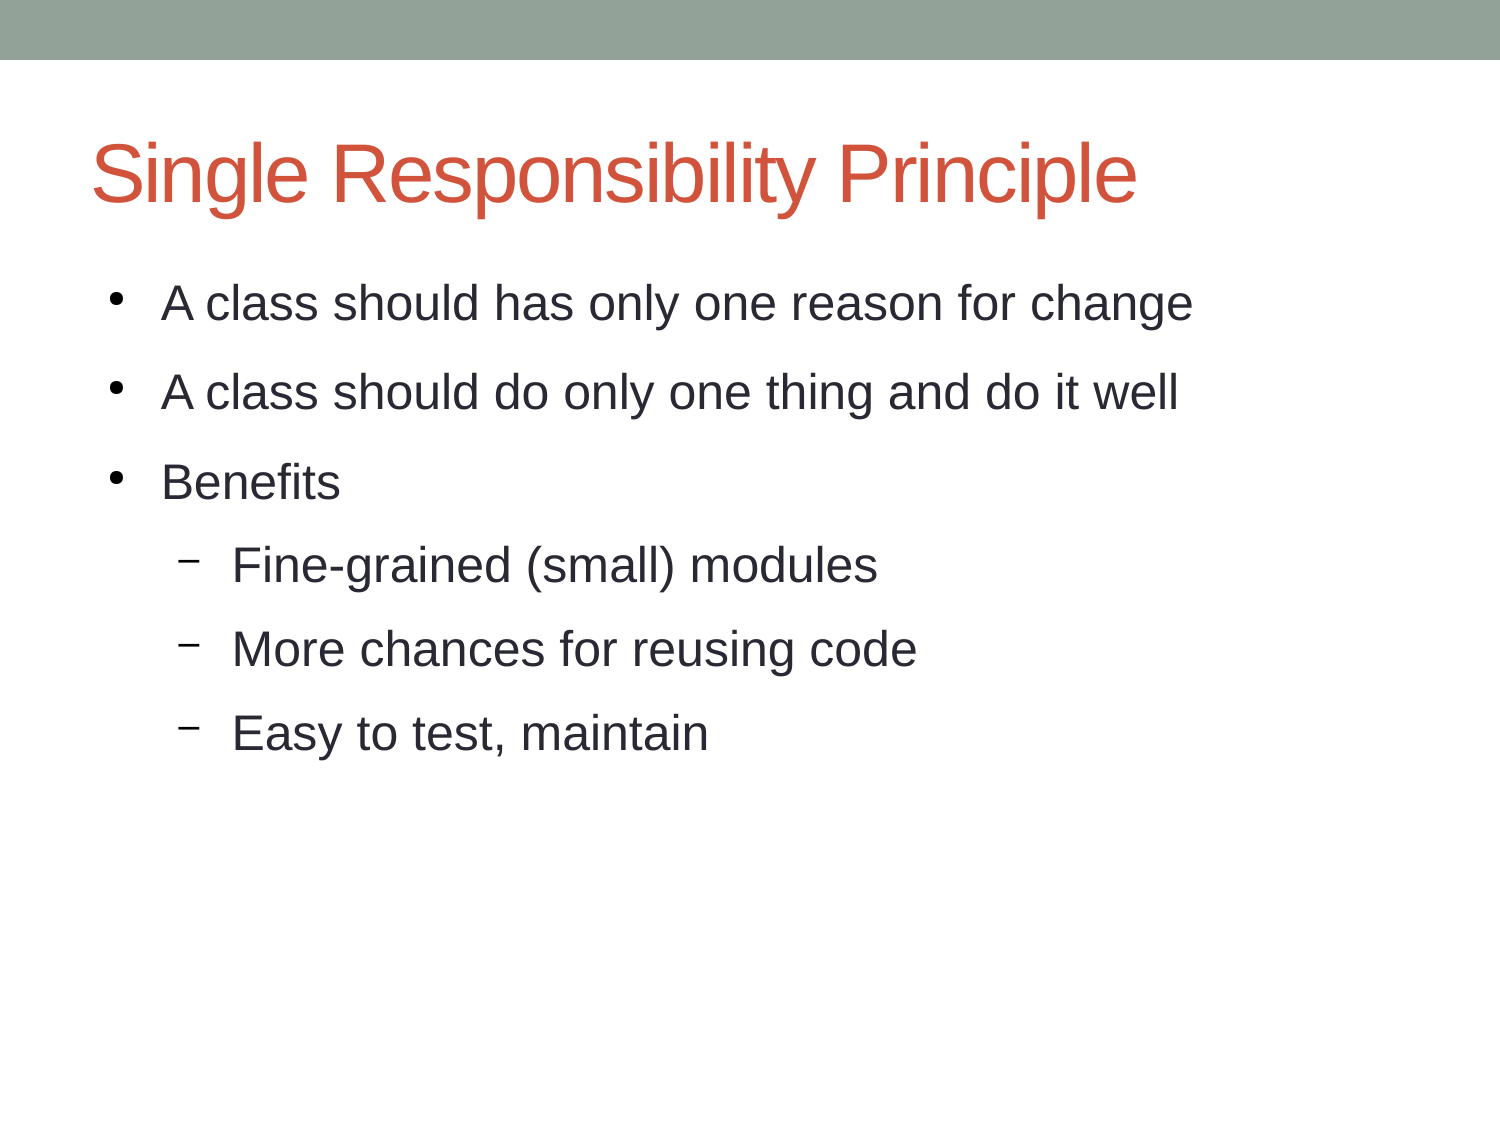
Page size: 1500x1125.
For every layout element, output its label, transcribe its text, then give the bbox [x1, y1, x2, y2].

list A class should has only one reason for change A class should do only one thing and do it well Benefits Fine-grained (small) modules More chances for reusing code Easy to test, maintain [75, 262, 1425, 1063]
title Single Responsibility Principle [75, 87, 1425, 250]
